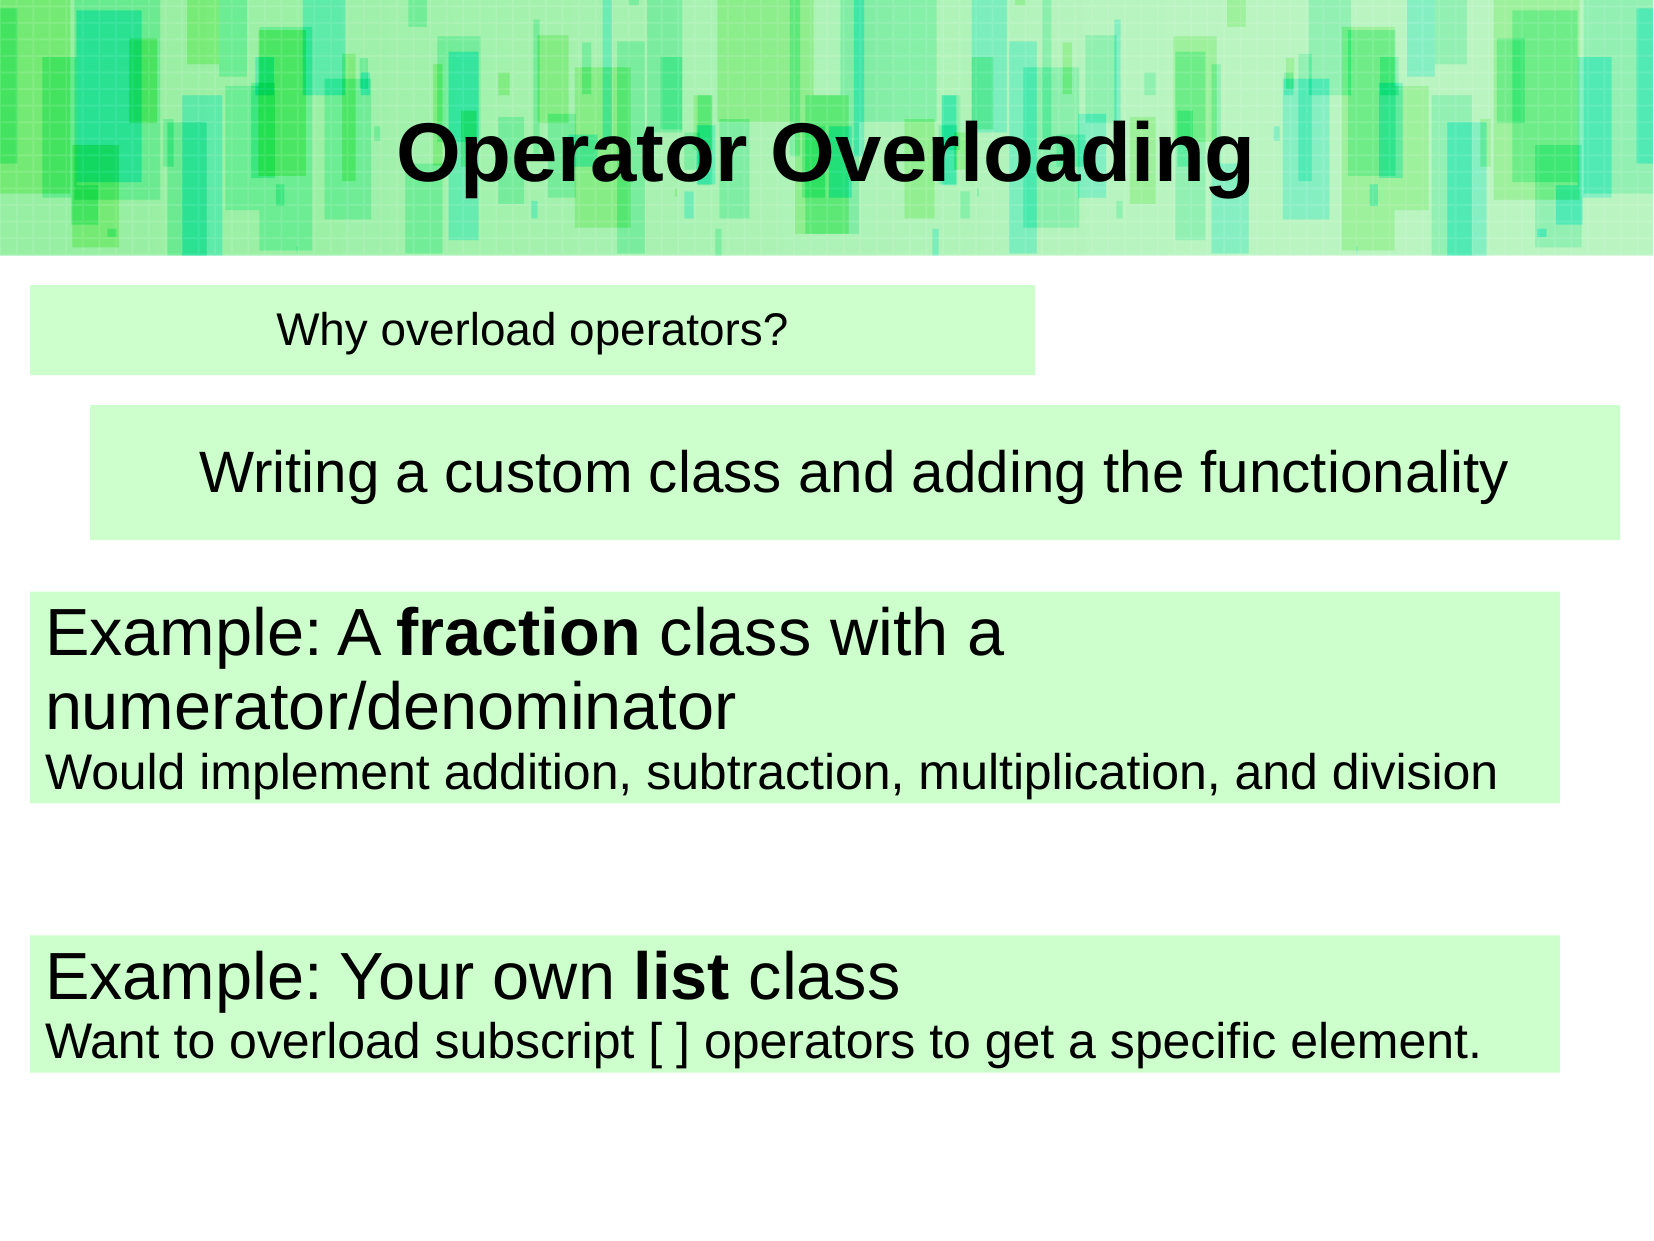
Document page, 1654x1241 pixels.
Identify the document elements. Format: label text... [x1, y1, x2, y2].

title Operator Overloading [82, 49, 1571, 257]
text_box Why overload operators? [30, 285, 1036, 376]
text_box Example: Your own list class Want to overload subscript [ ] operators to get a specific element. [30, 935, 1561, 1073]
picture [0, 0, 1654, 1241]
text_box Writing a custom class and adding the functionality [90, 405, 1621, 541]
text_box Example: A fraction class with a numerator/denominator Would implement addition, subtraction, multiplication, and division [30, 591, 1561, 804]
